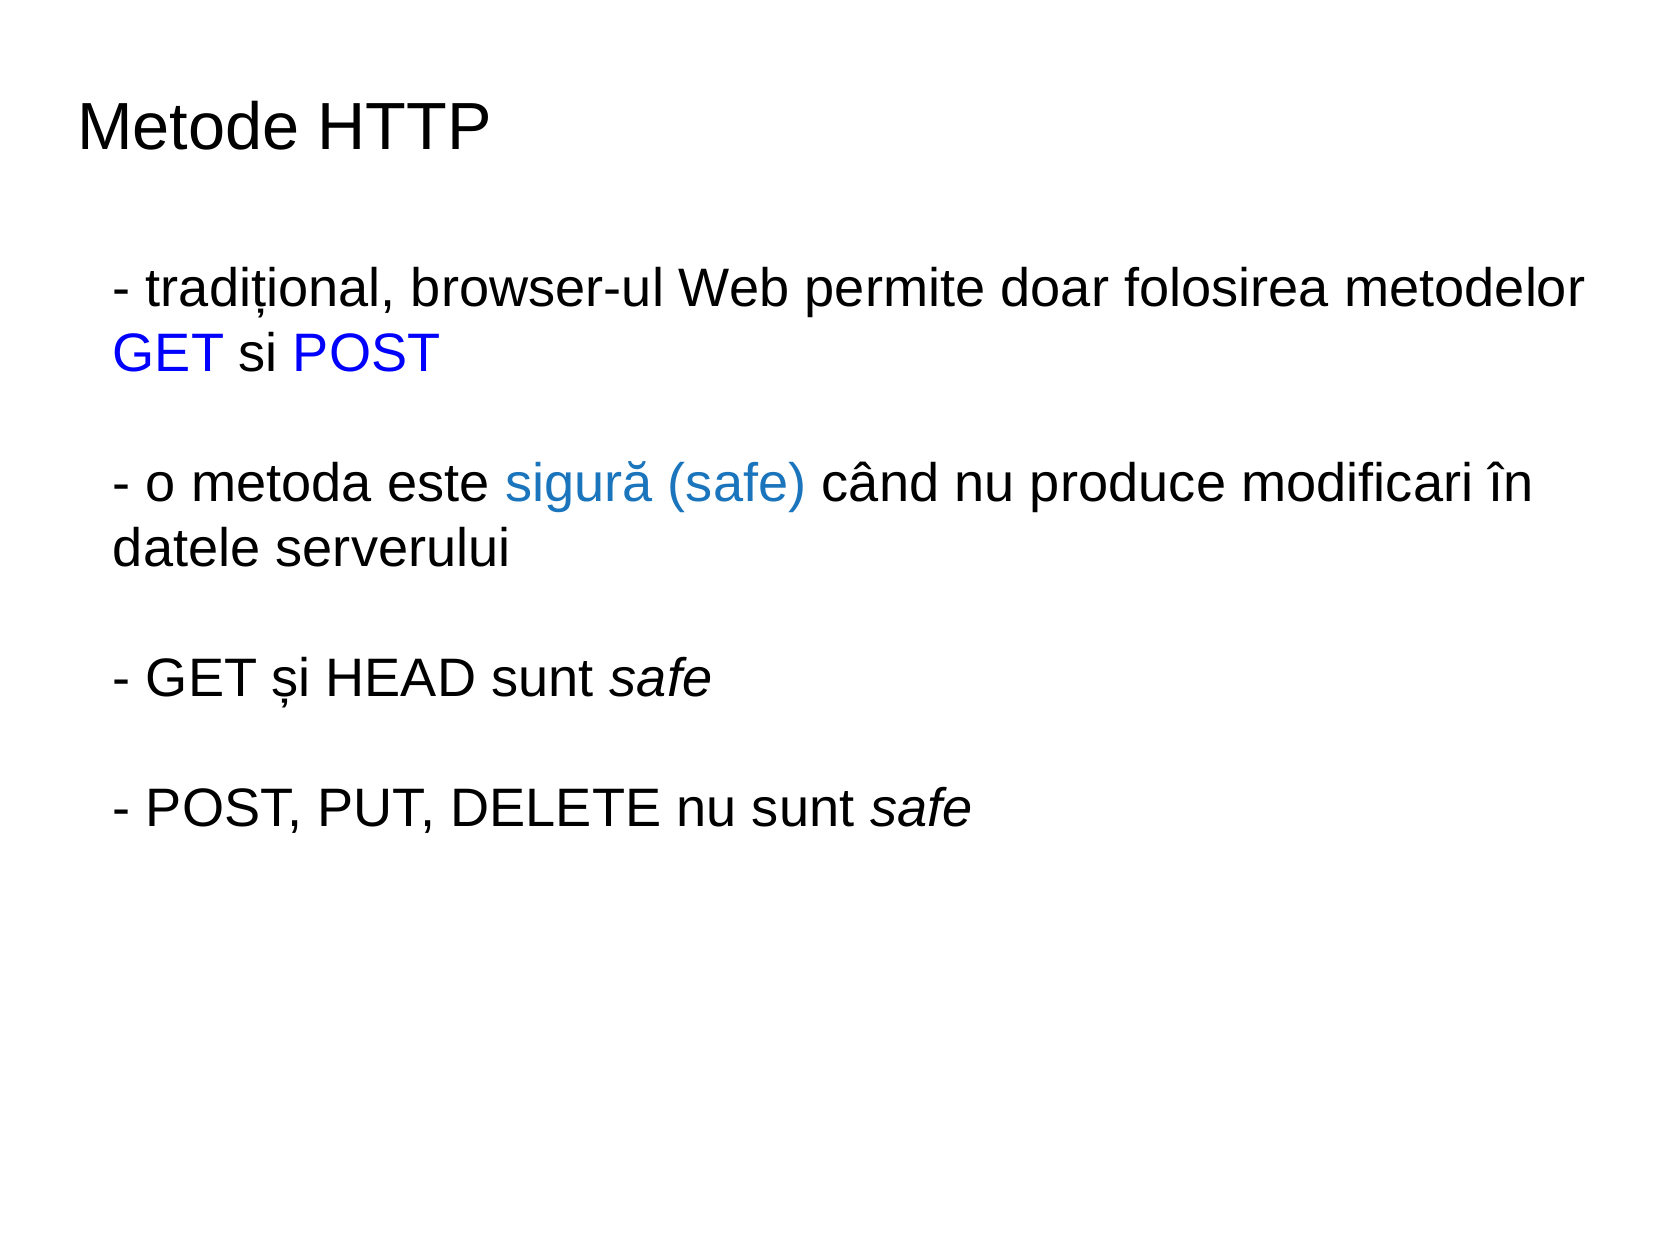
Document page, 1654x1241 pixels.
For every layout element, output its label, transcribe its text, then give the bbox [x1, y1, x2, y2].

text_box Metode HTTP - tradițional, browser-ul Web permite doar folosirea metodelor GET si POST - o metoda este sigură (safe) când nu produce modificari în datele serverului - GET și HEAD sunt safe - POST, PUT, DELETE nu sunt safe [62, 74, 1654, 1100]
